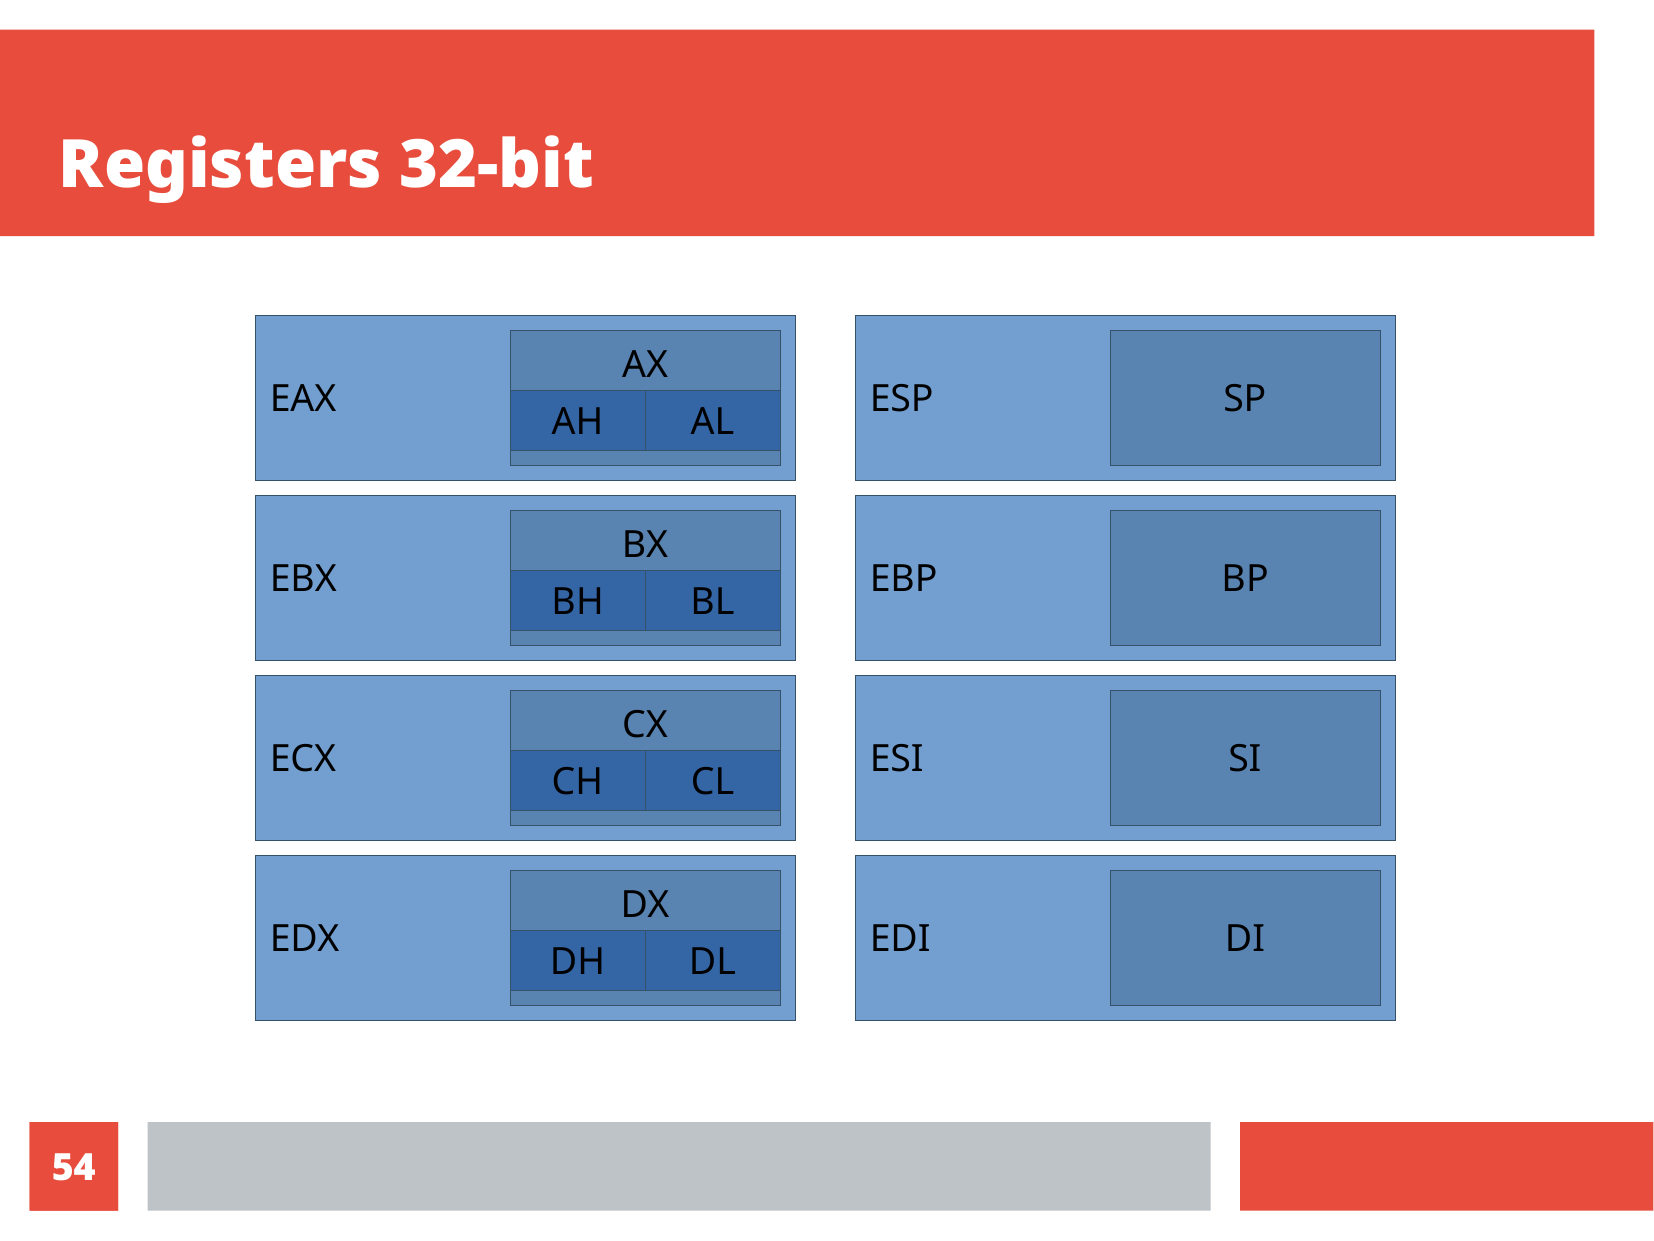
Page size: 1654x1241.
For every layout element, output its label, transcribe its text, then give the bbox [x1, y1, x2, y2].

text_box EBP [855, 495, 1396, 661]
text_box BL [646, 570, 781, 631]
text_box AL [646, 390, 781, 451]
text_box EBX [255, 495, 796, 661]
title Registers 32-bit [59, 59, 1595, 207]
text_box EDI [855, 855, 1396, 1021]
text_box EAX [255, 315, 796, 481]
text_box DH [510, 930, 646, 991]
text_box SP [1110, 330, 1381, 466]
text_box ESP [855, 315, 1396, 481]
text_box DI [1110, 870, 1381, 1006]
text_box BP [1110, 510, 1381, 646]
text_box CH [510, 750, 646, 811]
text_box ESI [855, 675, 1396, 841]
text_box CX [510, 690, 781, 750]
text_box AH [510, 390, 646, 451]
text_box DX [510, 991, 781, 1006]
text_box SI [1110, 690, 1381, 826]
text_box BX [510, 510, 781, 570]
text_box AX [510, 330, 781, 390]
text_box DL [646, 930, 781, 991]
text_box AX [510, 451, 781, 466]
text_box BH [510, 570, 646, 631]
text_box ECX [255, 675, 796, 841]
text_box CX [510, 811, 781, 826]
text_box BX [510, 631, 781, 646]
text_box DX [510, 870, 781, 930]
text_box CL [646, 750, 781, 811]
text_box EDX [255, 855, 796, 1021]
